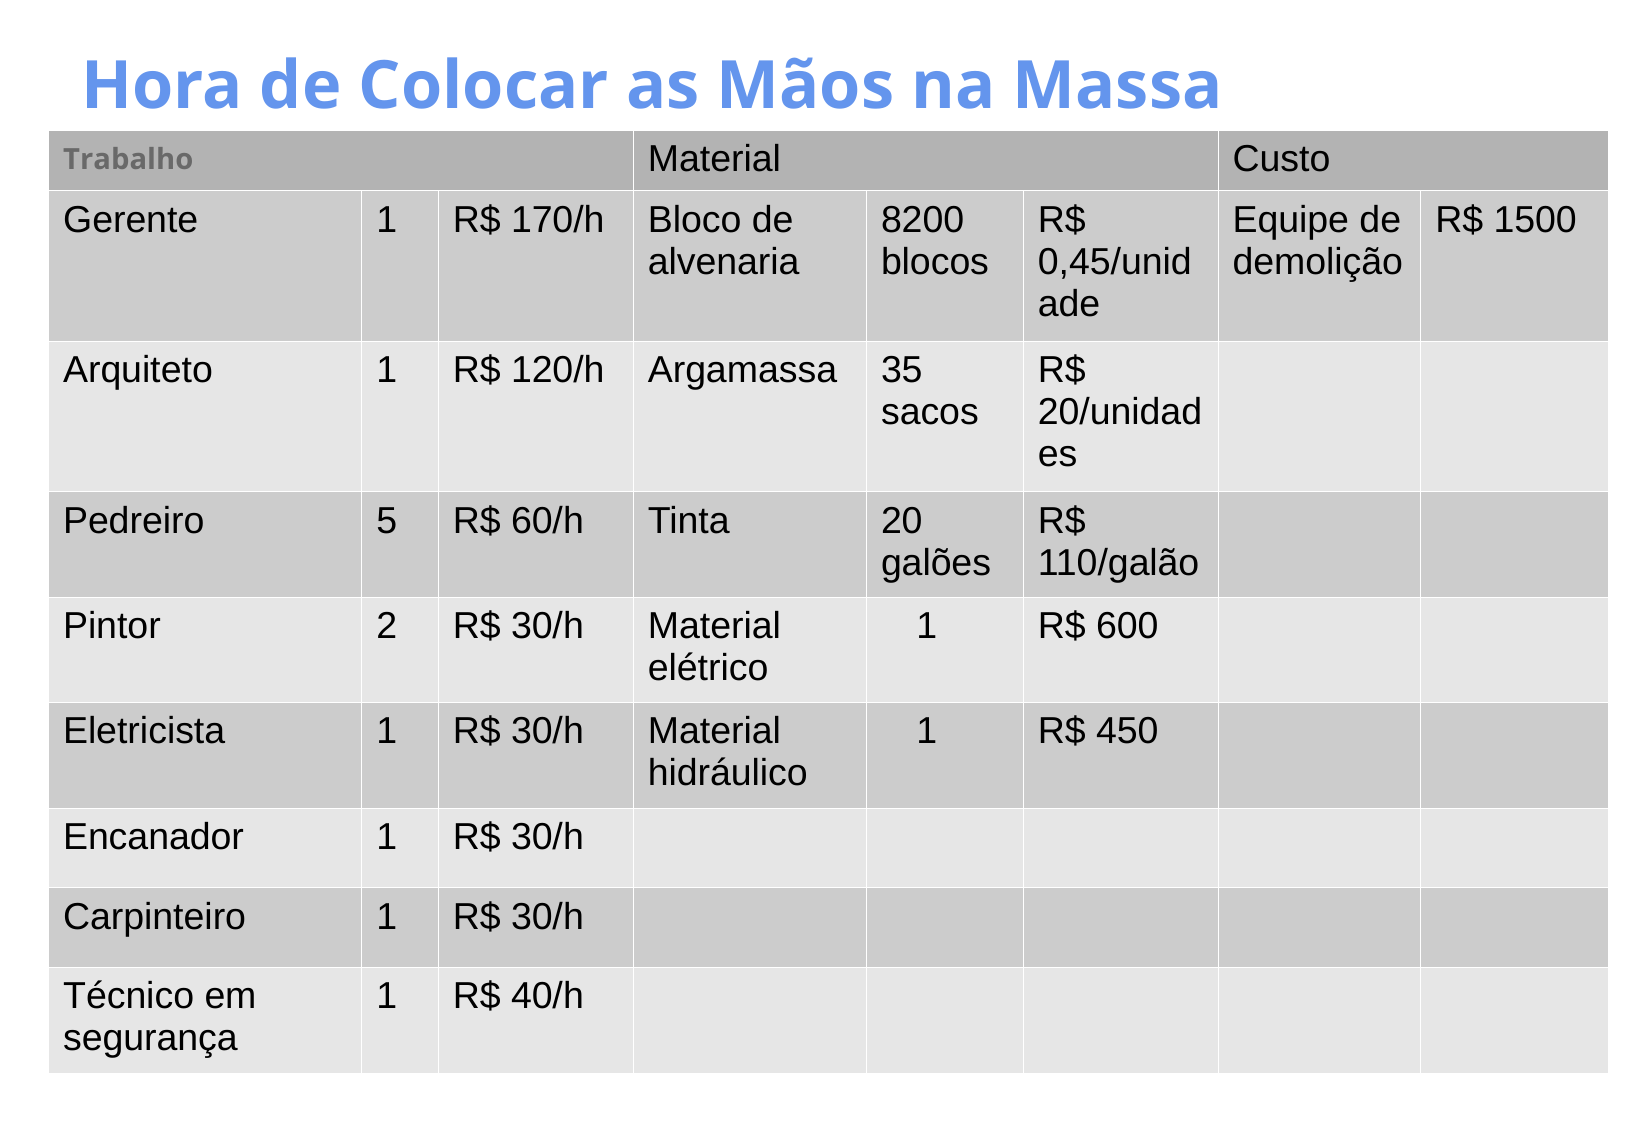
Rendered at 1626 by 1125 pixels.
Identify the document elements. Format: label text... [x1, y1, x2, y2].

table_cell 5 [362, 492, 438, 597]
table_cell R$ 60/h [439, 492, 633, 597]
table_cell Pedreiro [49, 492, 361, 597]
table_cell [1421, 968, 1608, 1073]
table_cell R$ 170/h [439, 191, 633, 341]
table_cell 1 [362, 888, 438, 967]
table_cell R$ 40/h [439, 968, 633, 1073]
table_cell R$ 20/unidades [1024, 342, 1218, 491]
table_cell R$ 600 [1024, 598, 1218, 702]
table_cell [1421, 342, 1608, 491]
table_cell [1024, 968, 1218, 1073]
table_cell Tinta [634, 492, 866, 597]
table_cell [634, 809, 866, 887]
table_cell R$ 110/galão [1024, 492, 1218, 597]
table_cell 1 [362, 968, 438, 1073]
table_cell [1219, 598, 1420, 702]
title Hora de Colocar as Mãos na Massa [81, 41, 1544, 122]
table_cell 1 [362, 809, 438, 887]
table_cell Equipe de demolição [1219, 191, 1420, 341]
table_cell R$ 30/h [439, 809, 633, 887]
table_cell 1 [362, 191, 438, 341]
table_cell R$ 30/h [439, 598, 633, 702]
table_cell R$ 1500 [1421, 191, 1608, 341]
table_cell Bloco de alvenaria [634, 191, 866, 341]
table_cell 1 [362, 703, 438, 808]
table_cell [1421, 598, 1608, 702]
table_cell 1 [867, 598, 1023, 702]
table_cell 1 [867, 703, 1023, 808]
table_cell [867, 968, 1023, 1073]
table_cell Encanador [49, 809, 361, 887]
table_cell [1421, 809, 1608, 887]
table_cell [1219, 492, 1420, 597]
table_cell [1219, 703, 1420, 808]
table_cell R$ 120/h [439, 342, 633, 491]
table_cell [1024, 888, 1218, 967]
table_cell 2 [362, 598, 438, 702]
table_header Trabalho [49, 131, 633, 190]
table_cell [634, 888, 866, 967]
table_cell Técnico em segurança [49, 968, 361, 1073]
table_cell [634, 968, 866, 1073]
table_cell Eletricista [49, 703, 361, 808]
table_cell Arquiteto [49, 342, 361, 491]
table_cell Carpinteiro [49, 888, 361, 967]
table_cell [1024, 809, 1218, 887]
table_cell 8200 blocos [867, 191, 1023, 341]
table_cell Pintor [49, 598, 361, 702]
table_header Material [634, 131, 1218, 190]
table_cell [1219, 888, 1420, 967]
table_cell R$ 30/h [439, 888, 633, 967]
table_cell R$ 450 [1024, 703, 1218, 808]
table_cell 20 galões [867, 492, 1023, 597]
table_cell [1421, 888, 1608, 967]
table_cell Material elétrico [634, 598, 866, 702]
table_cell [1219, 968, 1420, 1073]
table_cell 1 [362, 342, 438, 491]
table_cell [1219, 342, 1420, 491]
table_header Custo [1219, 131, 1608, 190]
table_cell R$ 0,45/unidade [1024, 191, 1218, 341]
table_cell [1219, 809, 1420, 887]
table_cell Argamassa [634, 342, 866, 491]
table_cell 35 sacos [867, 342, 1023, 491]
table_cell [1421, 492, 1608, 597]
table_cell [867, 888, 1023, 967]
table_cell Material hidráulico [634, 703, 866, 808]
table_cell Gerente [49, 191, 361, 341]
table_cell [1421, 703, 1608, 808]
table_cell R$ 30/h [439, 703, 633, 808]
table_cell [867, 809, 1023, 887]
